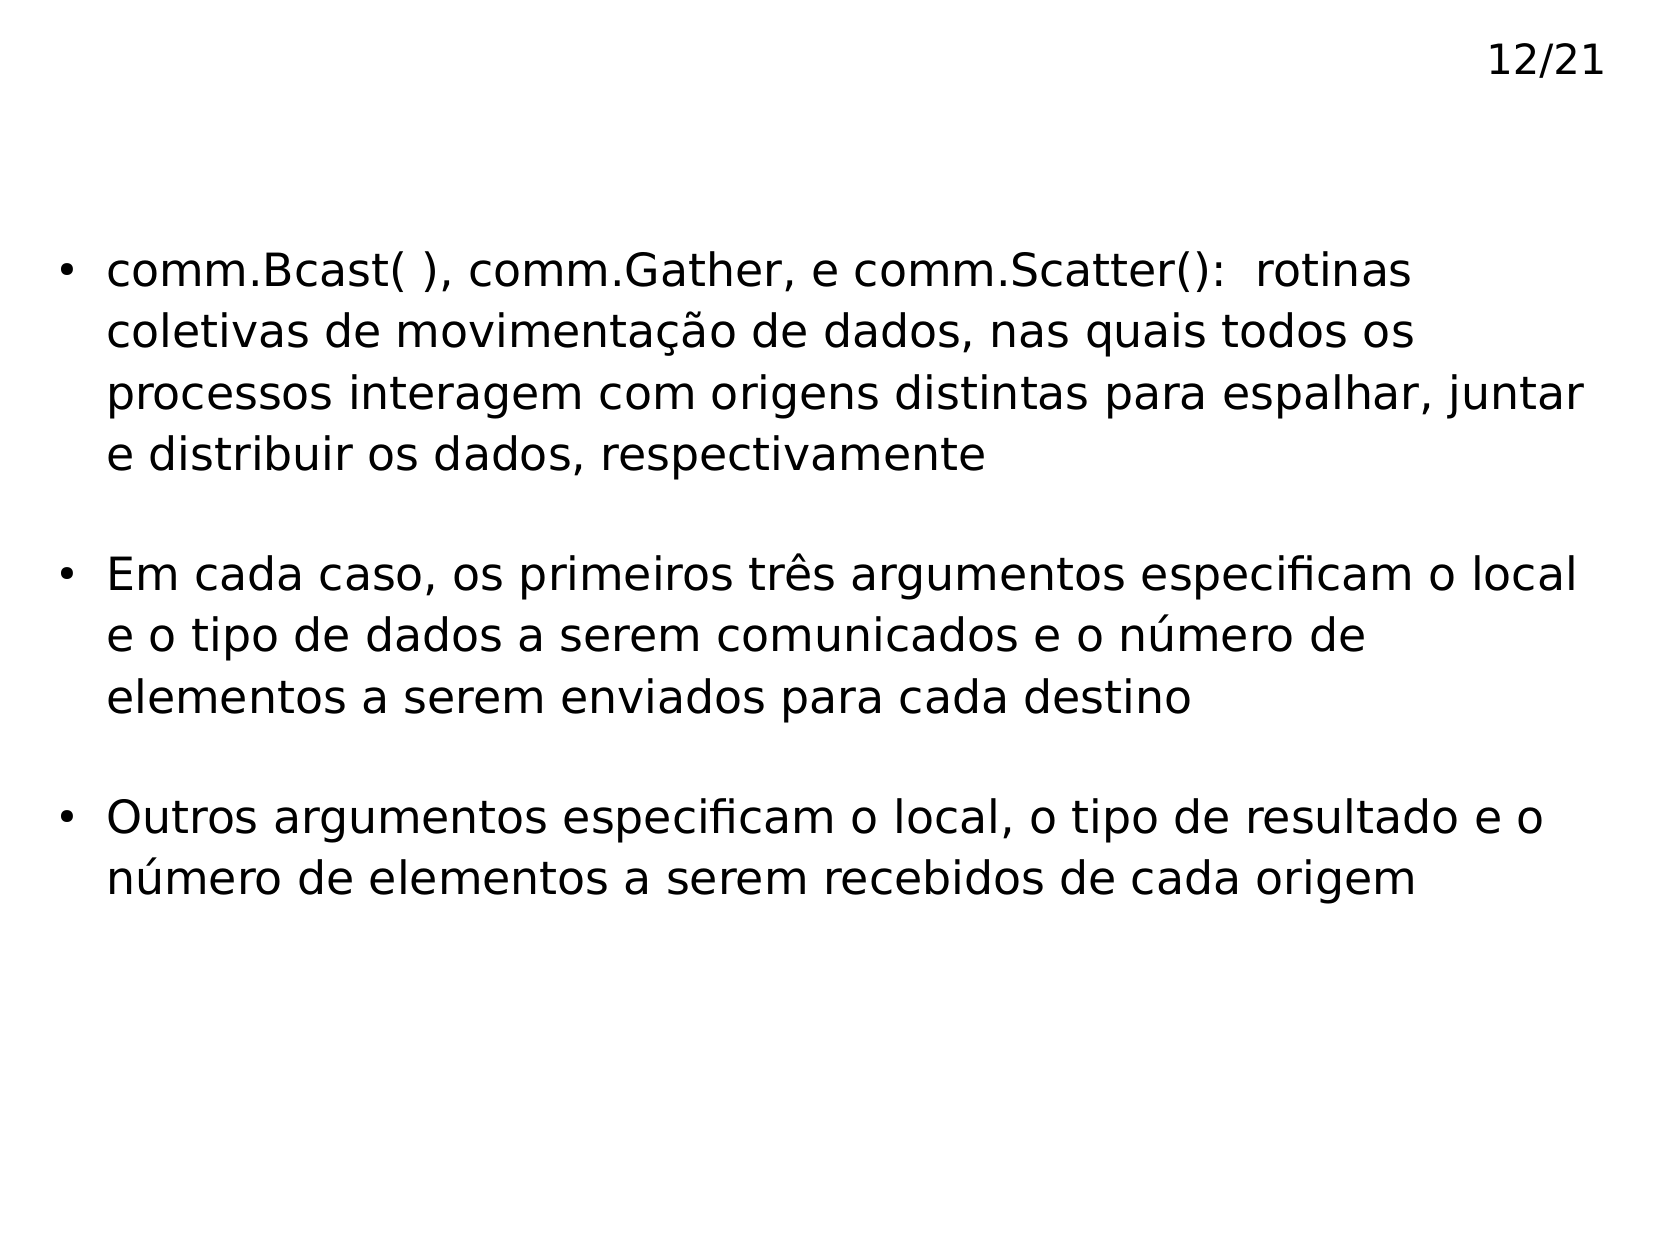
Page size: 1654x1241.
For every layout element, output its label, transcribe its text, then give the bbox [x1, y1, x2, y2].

list comm.Bcast( ), comm.Gather, e comm.Scatter(): rotinas coletivas de movimentação de dados, nas quais todos os processos interagem com origens distintas para espalhar, juntar e distribuir os dados, respectivamente Em cada caso, os primeiros três argumentos especificam o local e o tipo de dados a serem comunicados e o número de elementos a serem enviados para cada destino Outros argumentos especificam o local, o tipo de resultado e o número de elementos a serem recebidos de cada origem [59, 236, 1595, 1211]
